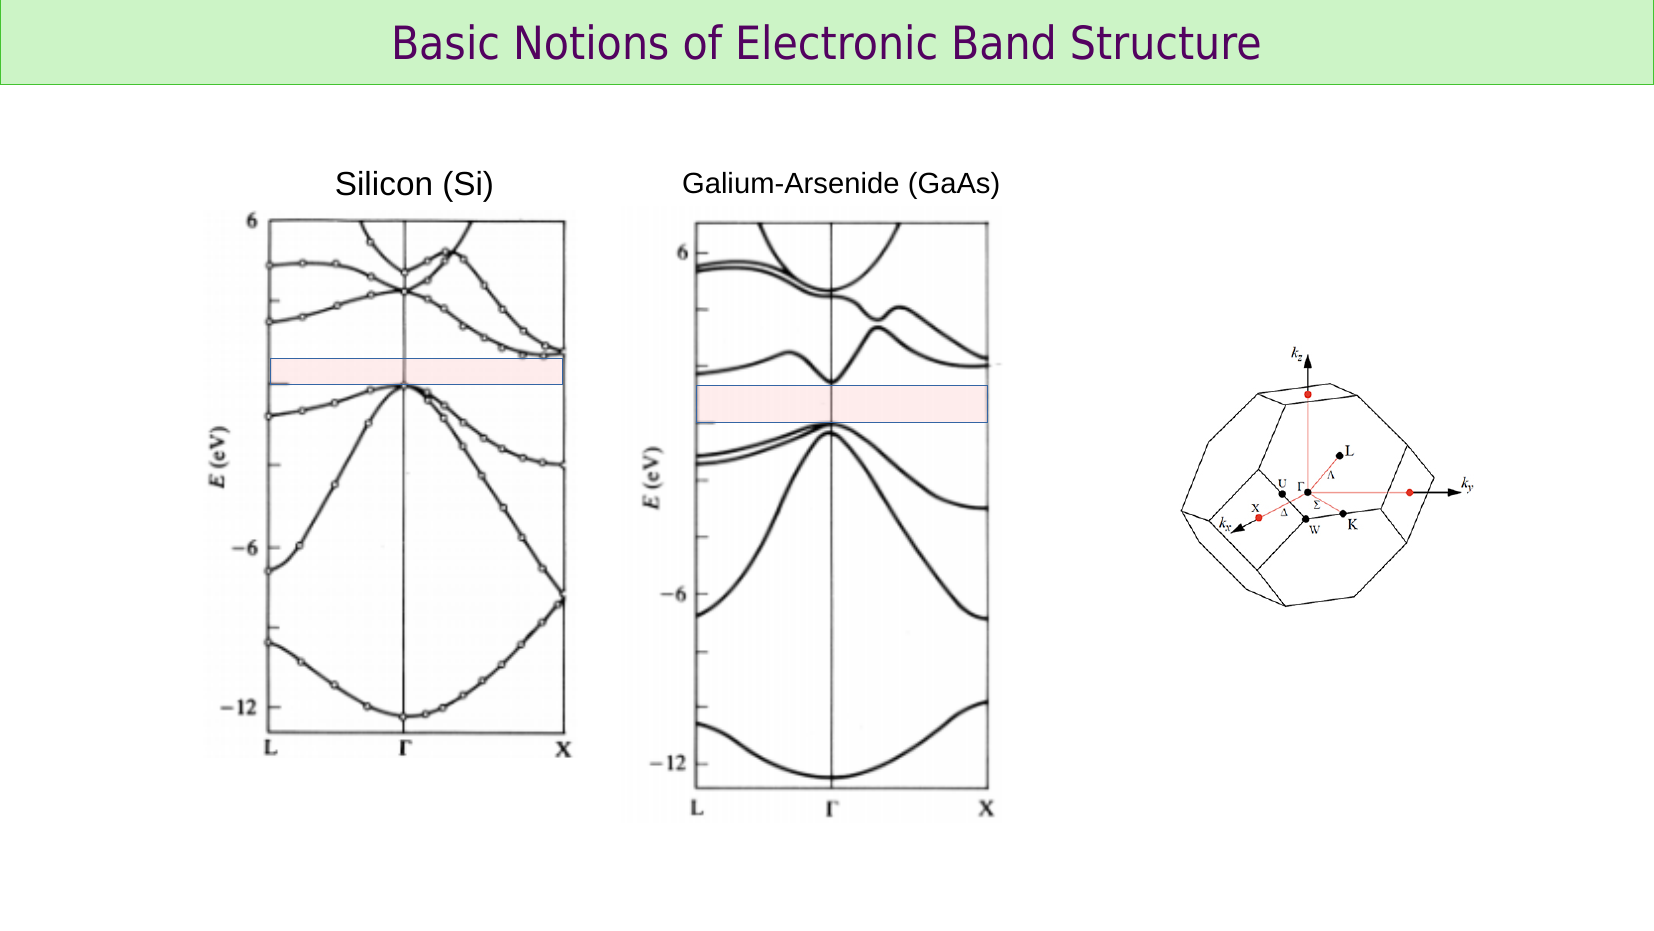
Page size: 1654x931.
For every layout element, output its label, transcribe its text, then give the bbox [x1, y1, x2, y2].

text_box [270, 358, 563, 385]
text_box Galium-Arsenide (GaAs) [667, 159, 1016, 208]
text_box Silicon (Si) [319, 158, 510, 211]
picture [1179, 345, 1474, 608]
text_box [696, 385, 988, 423]
picture [181, 197, 1008, 823]
text_box [0, 0, 1654, 85]
text_box Basic Notions of Electronic Band Structure [376, 9, 1278, 78]
